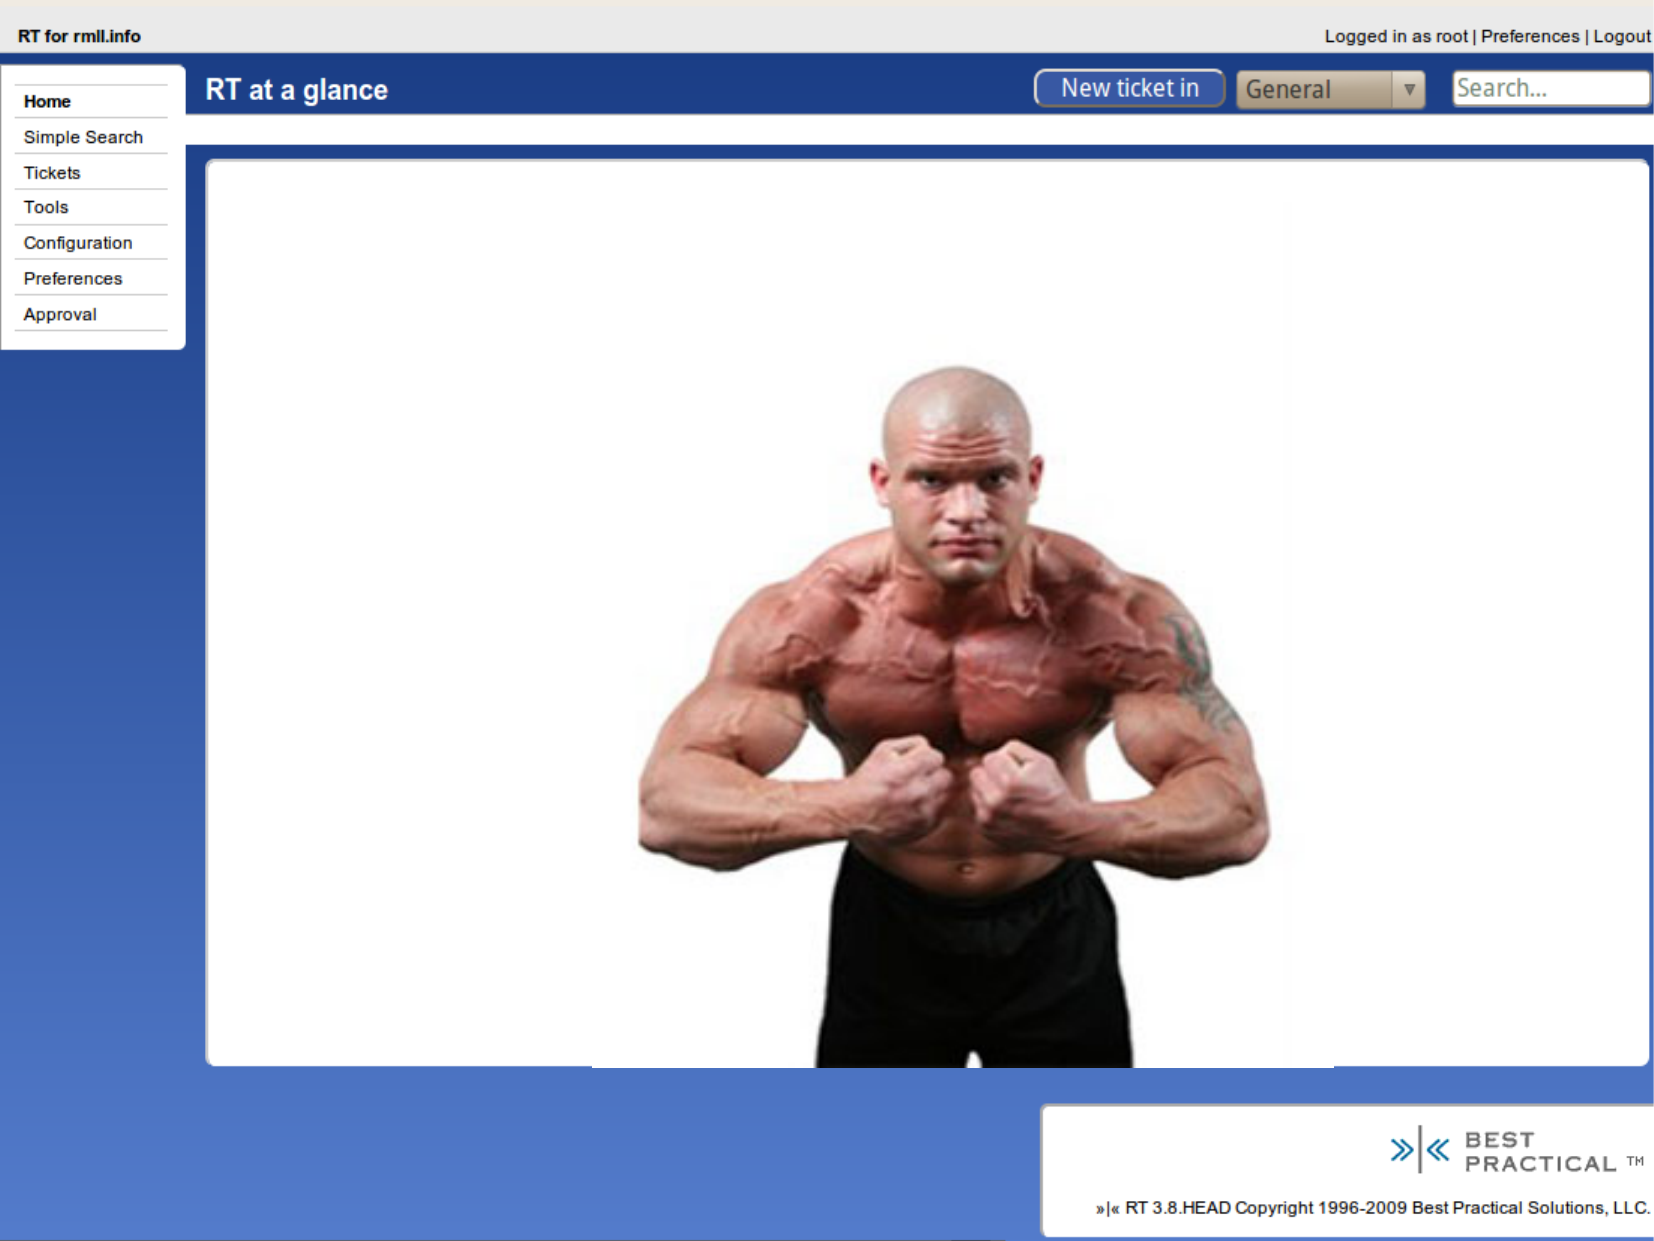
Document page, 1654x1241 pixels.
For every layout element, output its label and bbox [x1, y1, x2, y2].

text_box [1461, 517, 1654, 930]
picture [468, 0, 1654, 1241]
